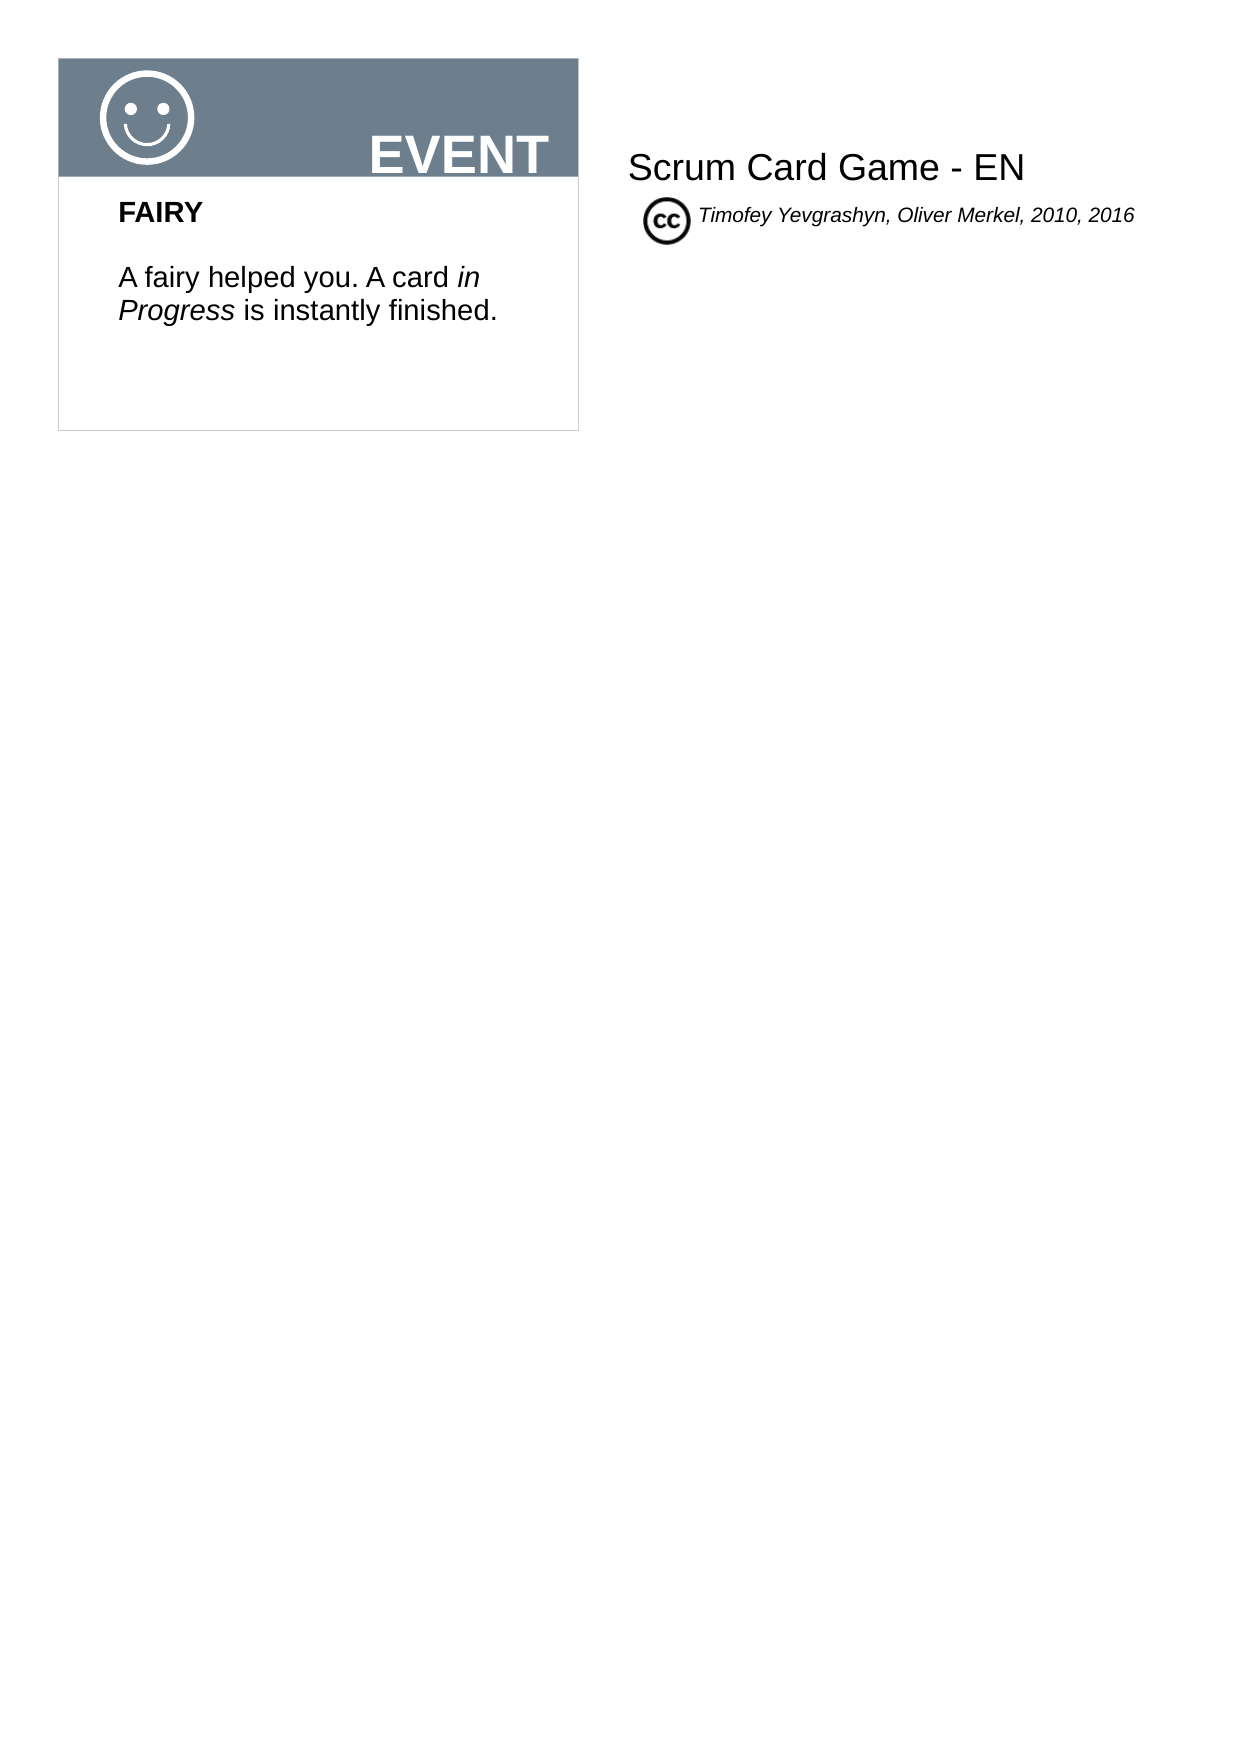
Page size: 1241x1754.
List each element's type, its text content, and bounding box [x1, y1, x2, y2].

text_box [58, 58, 579, 431]
picture [643, 197, 683, 245]
text_box Timofey Yevgrashyn, Oliver Merkel, 2010, 2016 [683, 196, 1212, 281]
text_box EVENT [353, 117, 569, 195]
text_box FAIRY A fairy helped you. A card in Progress is instantly finished. [103, 188, 554, 401]
text_box Scrum Card Game - EN [613, 139, 1049, 197]
